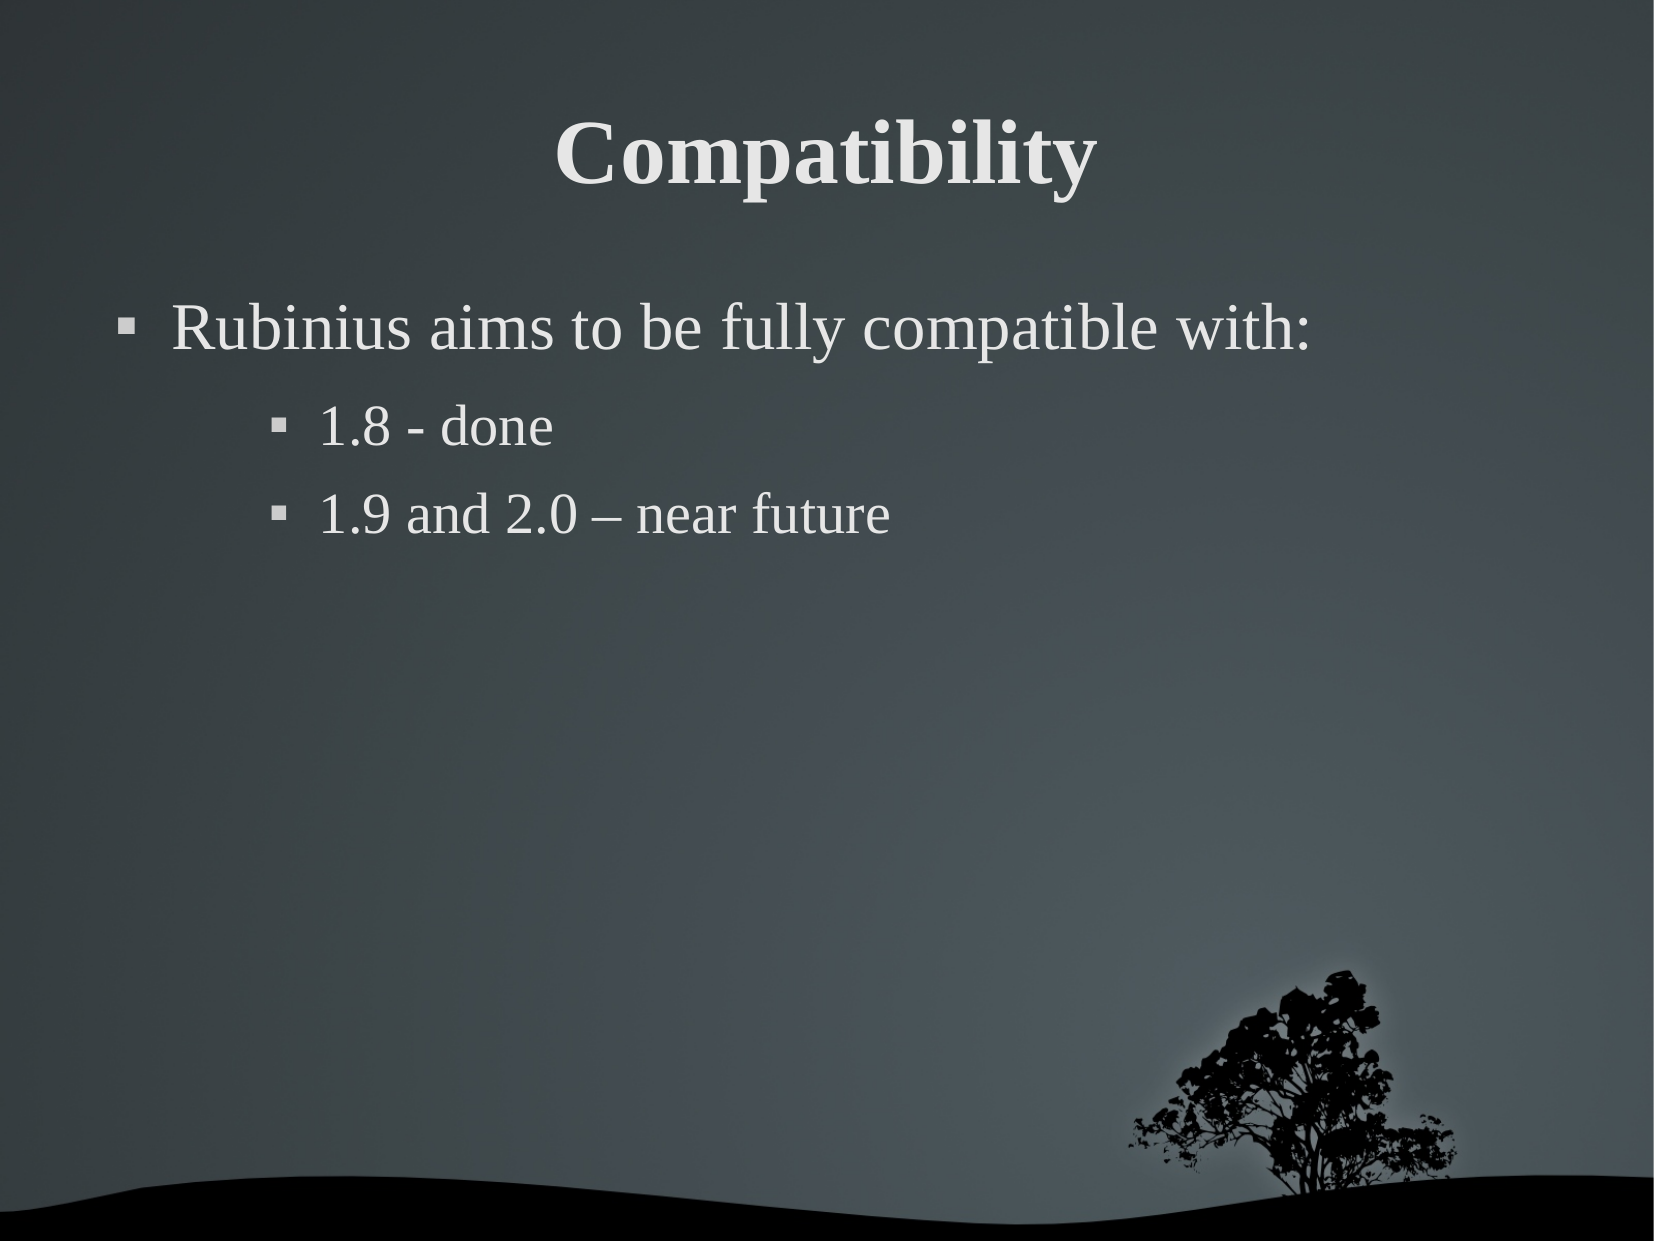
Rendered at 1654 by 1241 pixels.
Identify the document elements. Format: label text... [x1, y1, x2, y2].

title Compatibility [82, 56, 1571, 250]
picture [0, 0, 1654, 1241]
list Rubinius aims to be fully compatible with: 1.8 - done 1.9 and 2.0 – near future [82, 290, 1571, 1094]
